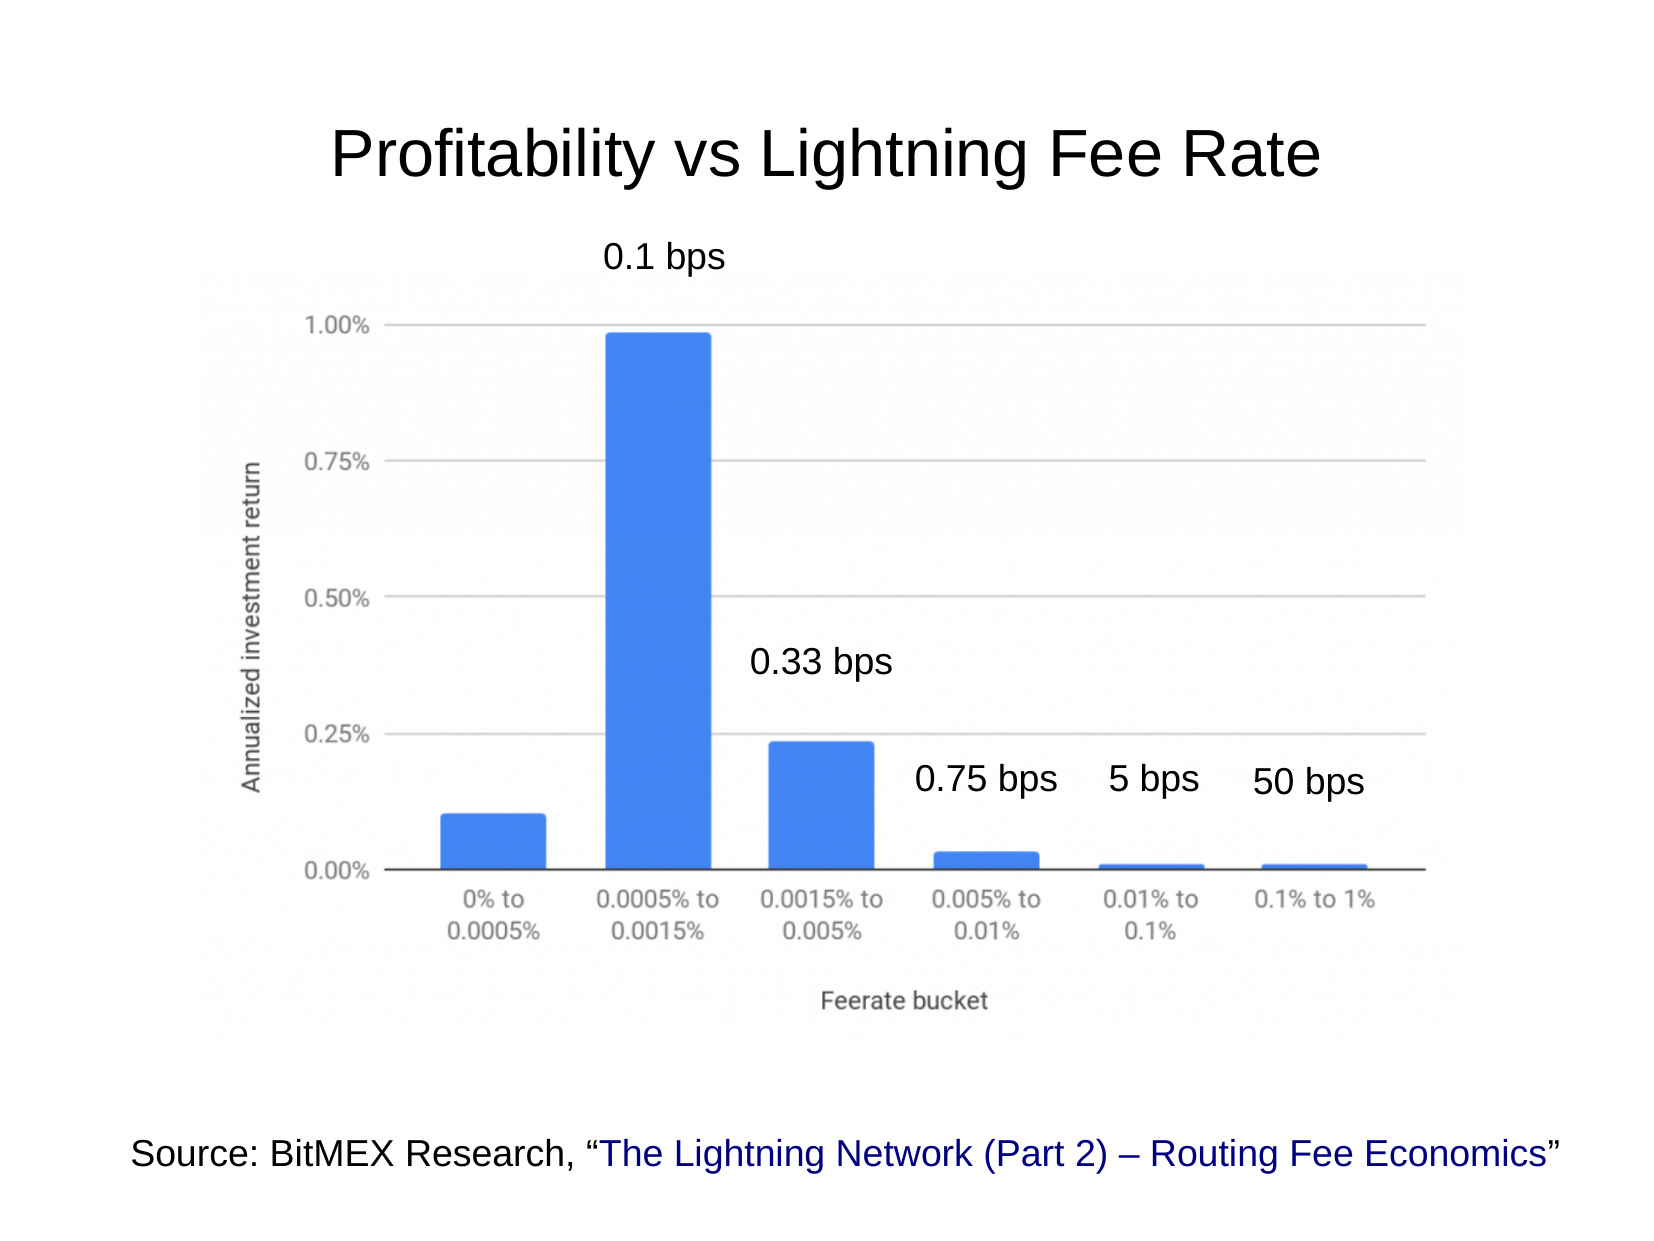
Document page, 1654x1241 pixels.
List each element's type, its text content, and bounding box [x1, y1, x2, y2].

picture [195, 269, 1465, 1055]
text_box 0.33 bps [735, 633, 909, 691]
title Profitability vs Lightning Fee Rate [82, 49, 1571, 257]
text_box 0.75 bps [900, 750, 1074, 807]
text_box 5 bps [1093, 750, 1216, 807]
text_box 0.1 bps [588, 228, 741, 286]
text_box 50 bps [1238, 753, 1381, 811]
text_box Source: BitMEX Research, “The Lightning Network (Part 2) – Routing Fee Economics” [115, 1125, 1576, 1182]
